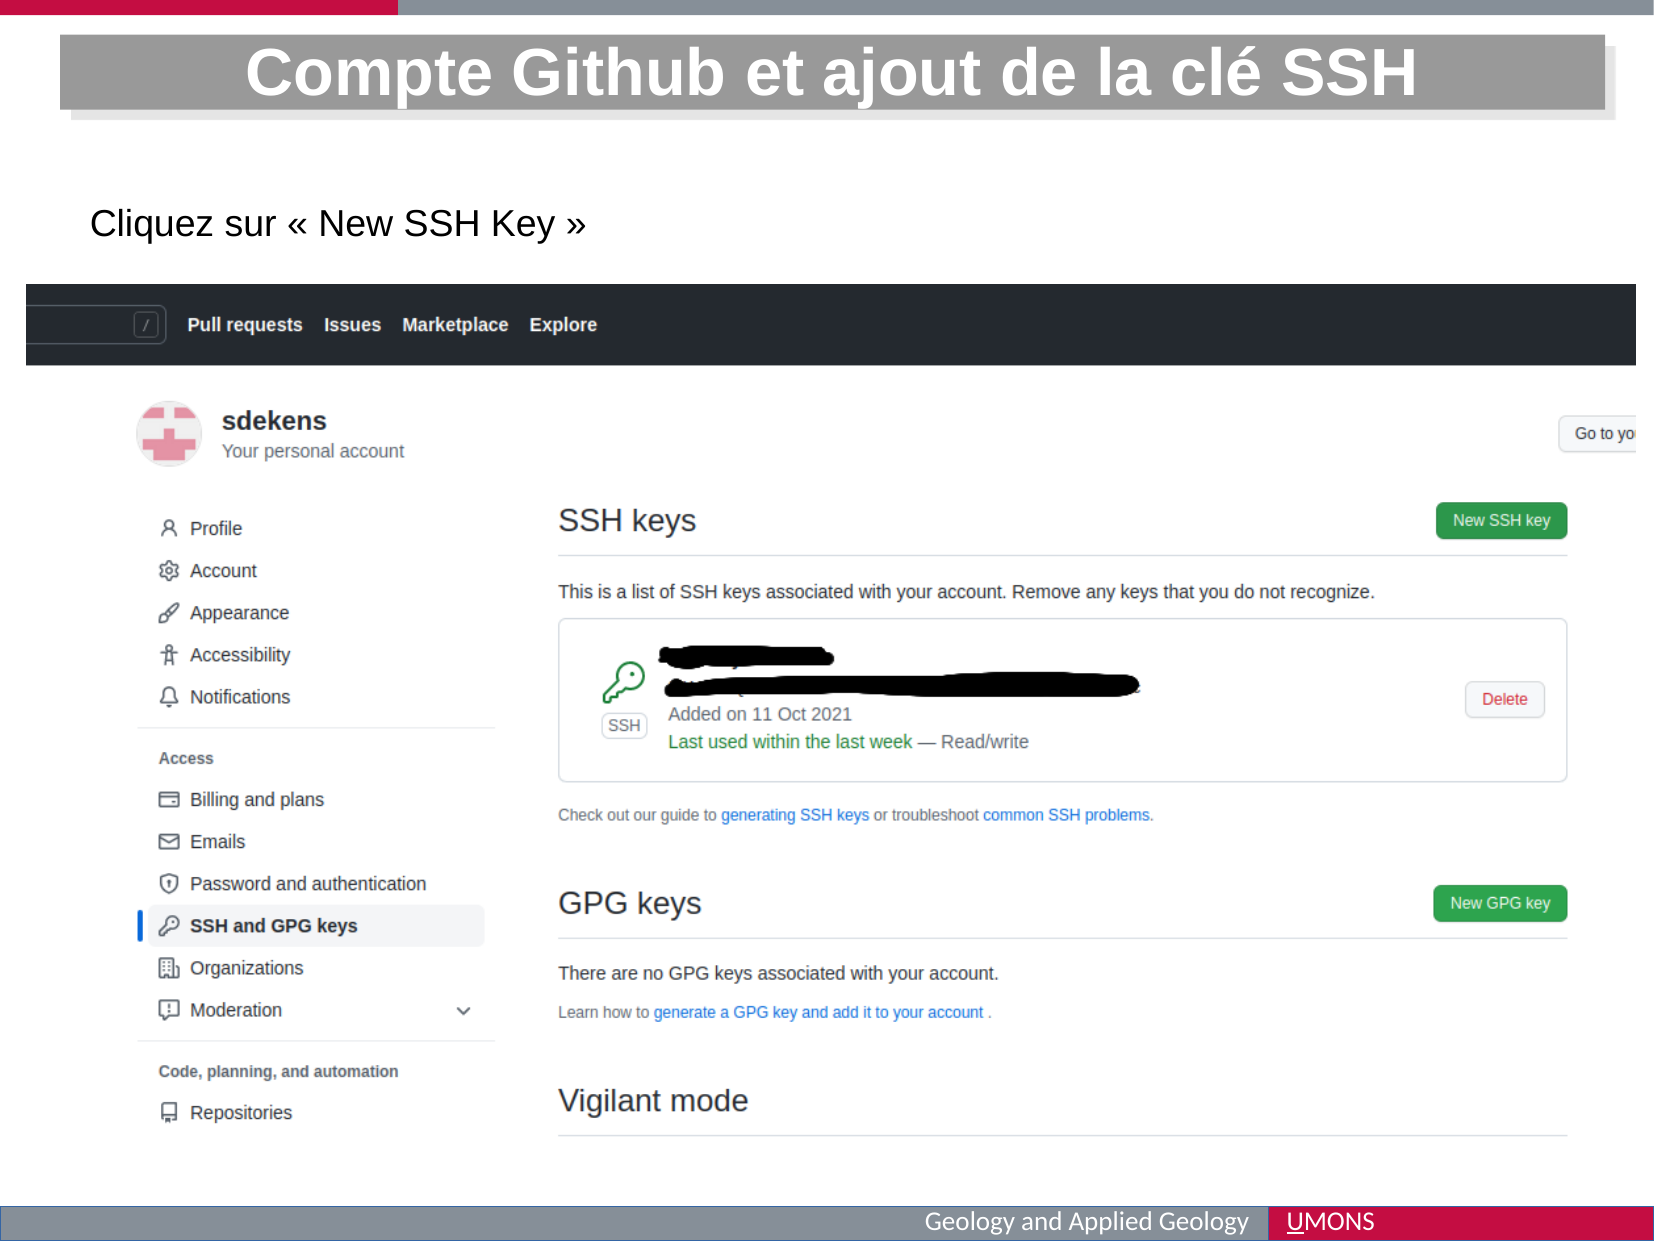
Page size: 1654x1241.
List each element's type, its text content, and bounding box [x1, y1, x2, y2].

picture [26, 284, 1636, 1143]
text_box Cliquez sur « New SSH Key » [75, 195, 602, 252]
title Compte Github et ajout de la clé SSH [60, 34, 1606, 110]
